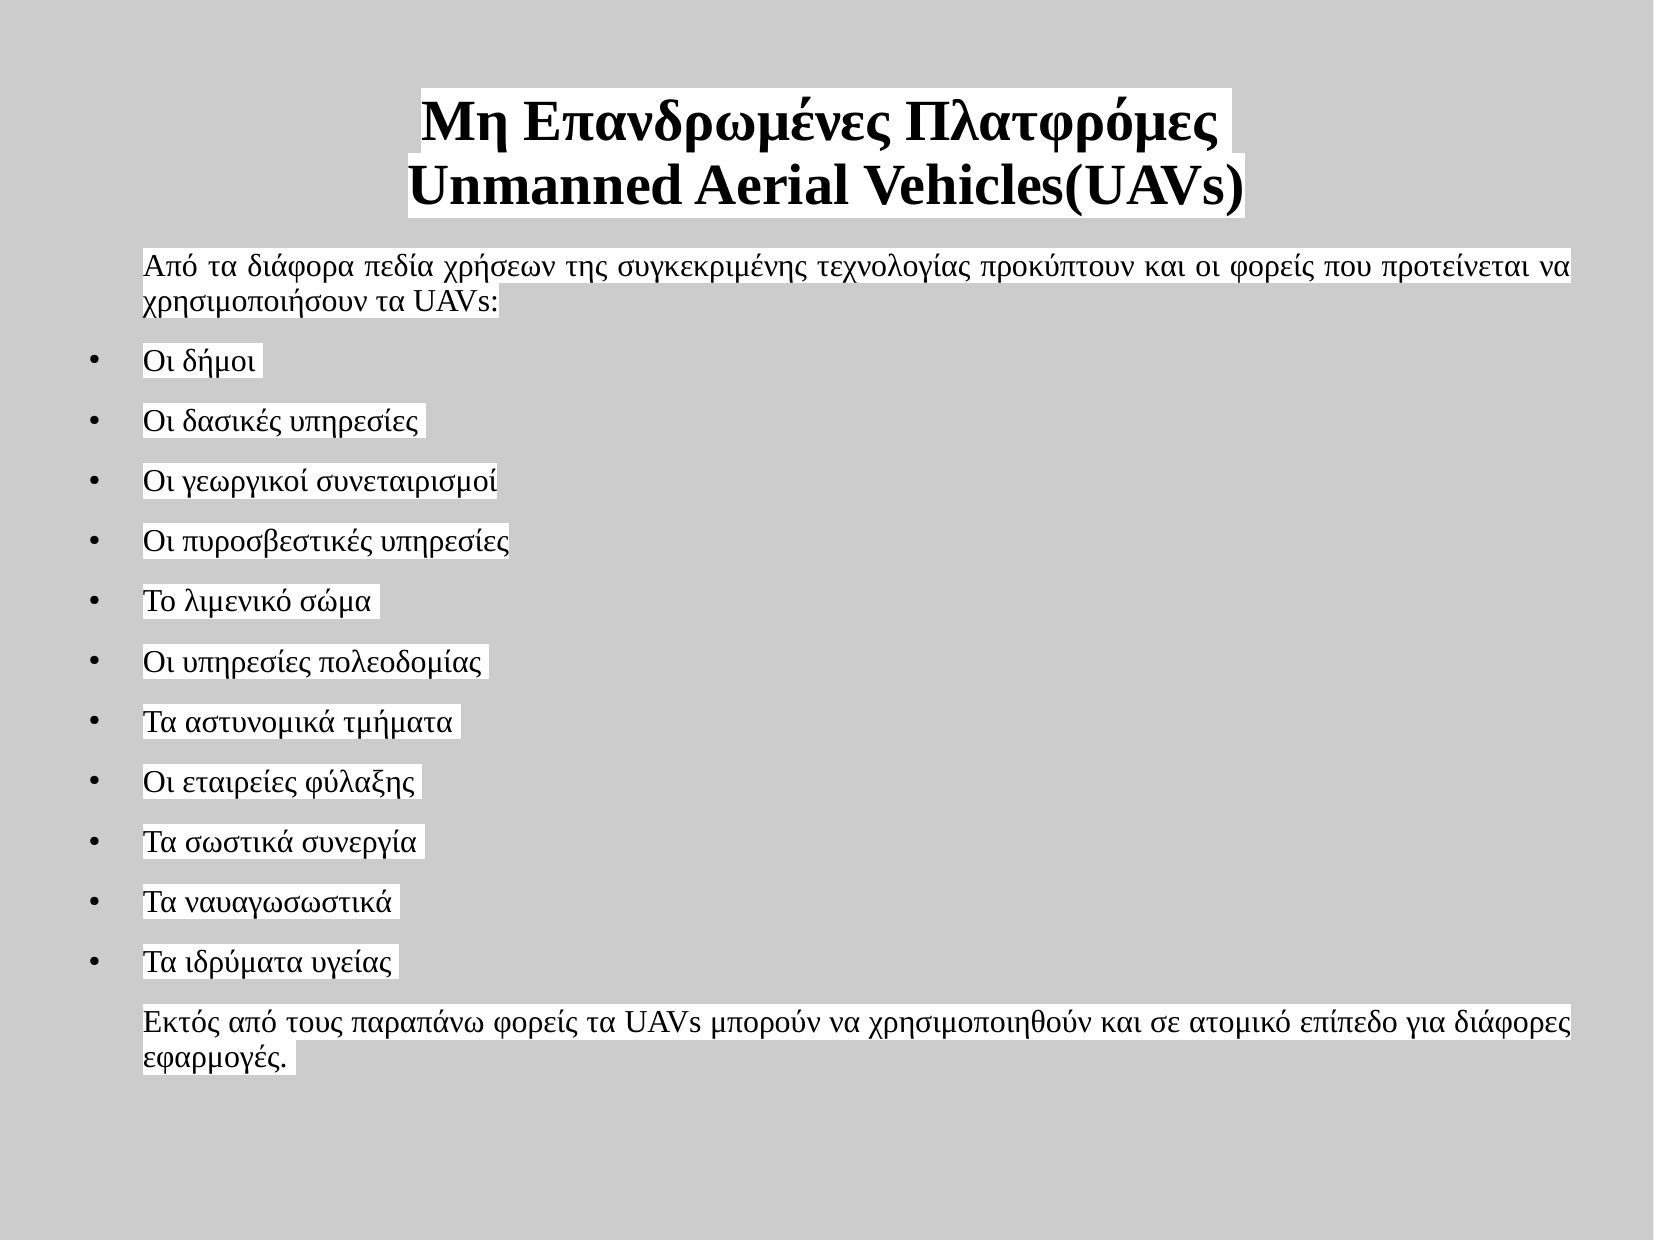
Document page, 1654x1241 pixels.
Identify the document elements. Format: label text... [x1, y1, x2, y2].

list Από τα διάφορα πεδία χρήσεων της συγκεκριμένης τεχνολογίας προκύπτουν και οι φορείς που προτείνεται να χρησιμοποιήσουν τα UAVs: Οι δήμοι Οι δασικές υπηρεσίες Οι γεωργικοί συνεταιρισμοί Οι πυροσβεστικές υπηρεσίες Το λιμενικό σώμα Οι υπηρεσίες πολεοδομίας Τα αστυνομικά τμήματα Οι εταιρείες φύλαξης Τα σωστικά συνεργία Τα ναυαγωσωστικά Τα ιδρύματα υγείας Εκτός από τους παραπάνω φορείς τα UAVs μπορούν να χρησιμοποιηθούν και σε ατομικό επίπεδο για διάφορες εφαρμογές. [82, 248, 1571, 1075]
title Μη Επανδρωμένες Πλατφρόμες Unmanned Aerial Vehicles(UAVs) [82, 49, 1571, 248]
